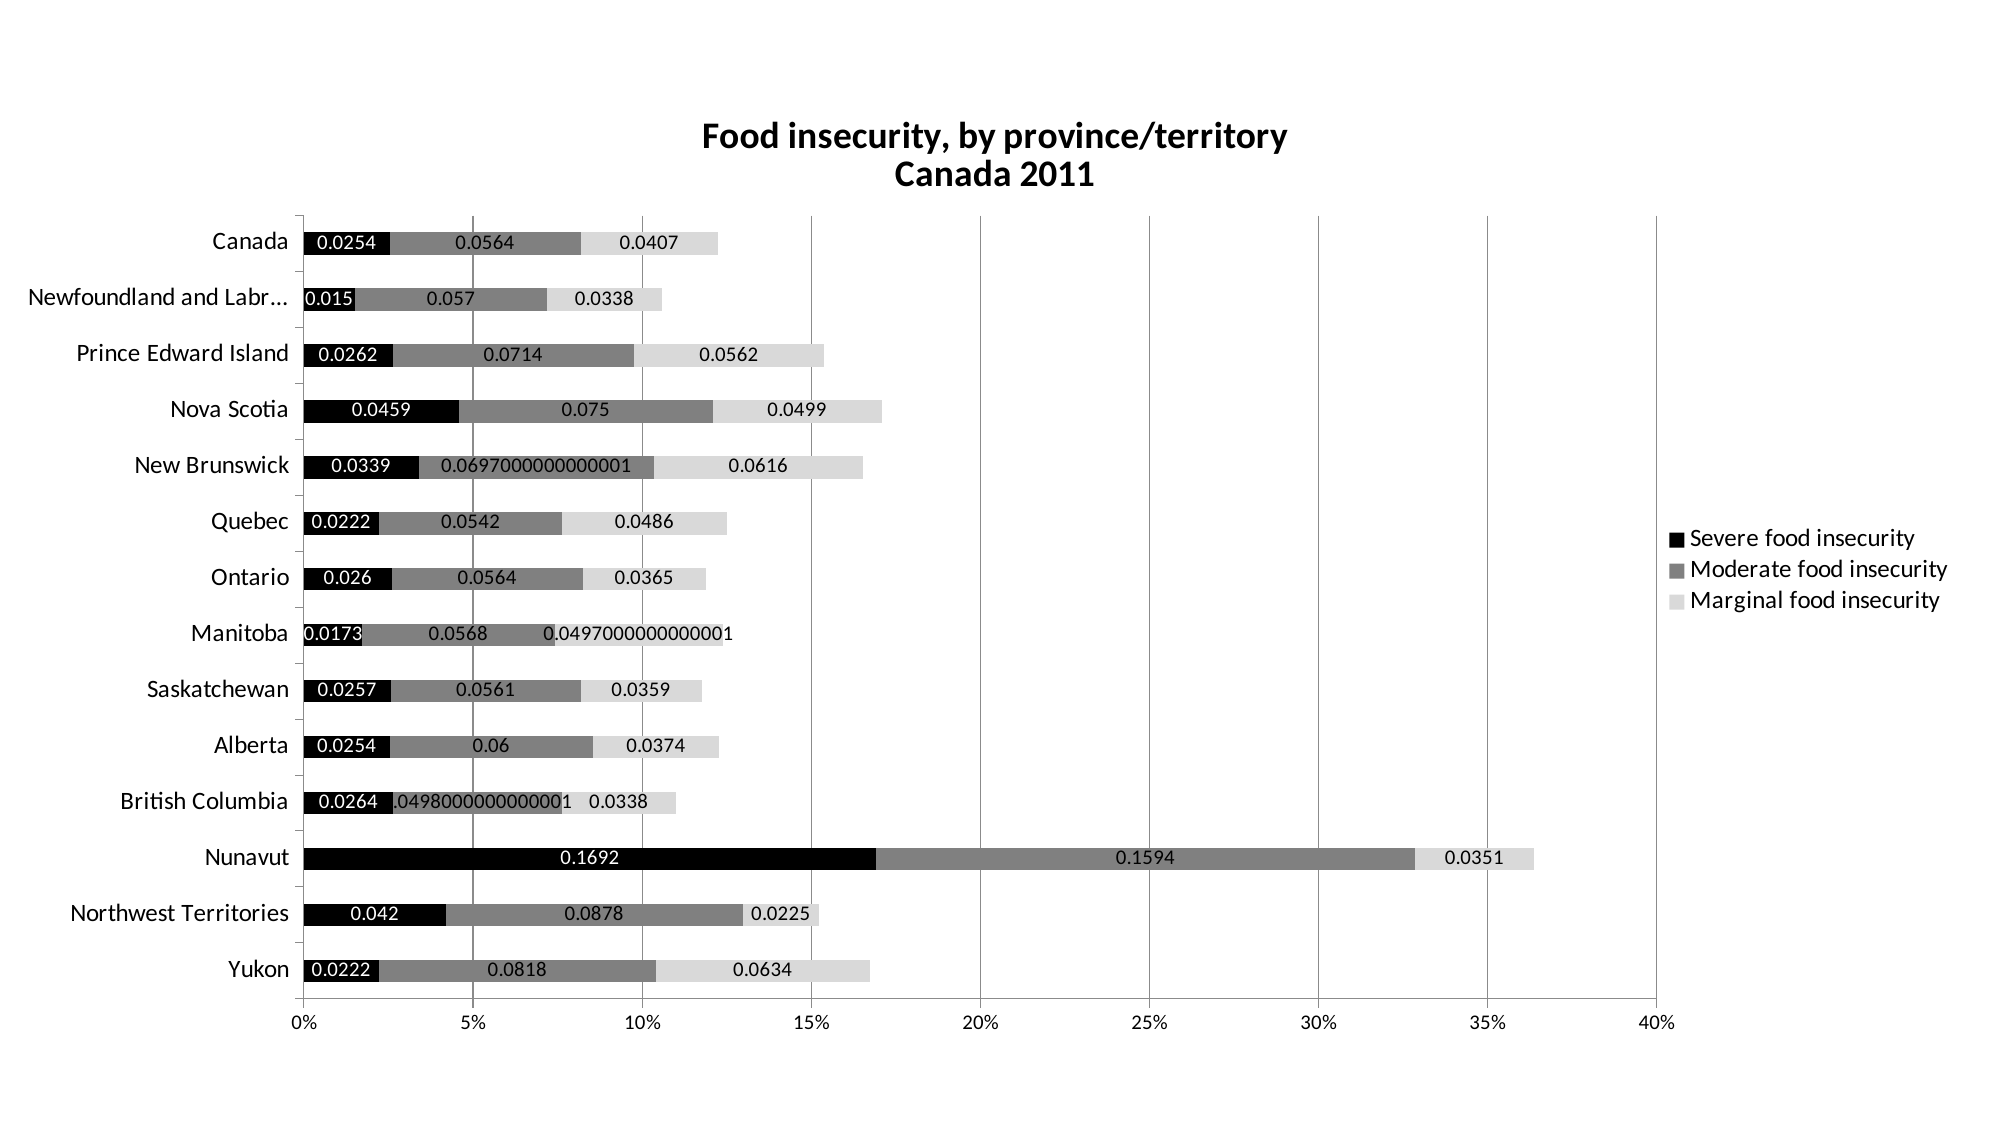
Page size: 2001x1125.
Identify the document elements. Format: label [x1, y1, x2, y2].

chart [21, 81, 1969, 1061]
